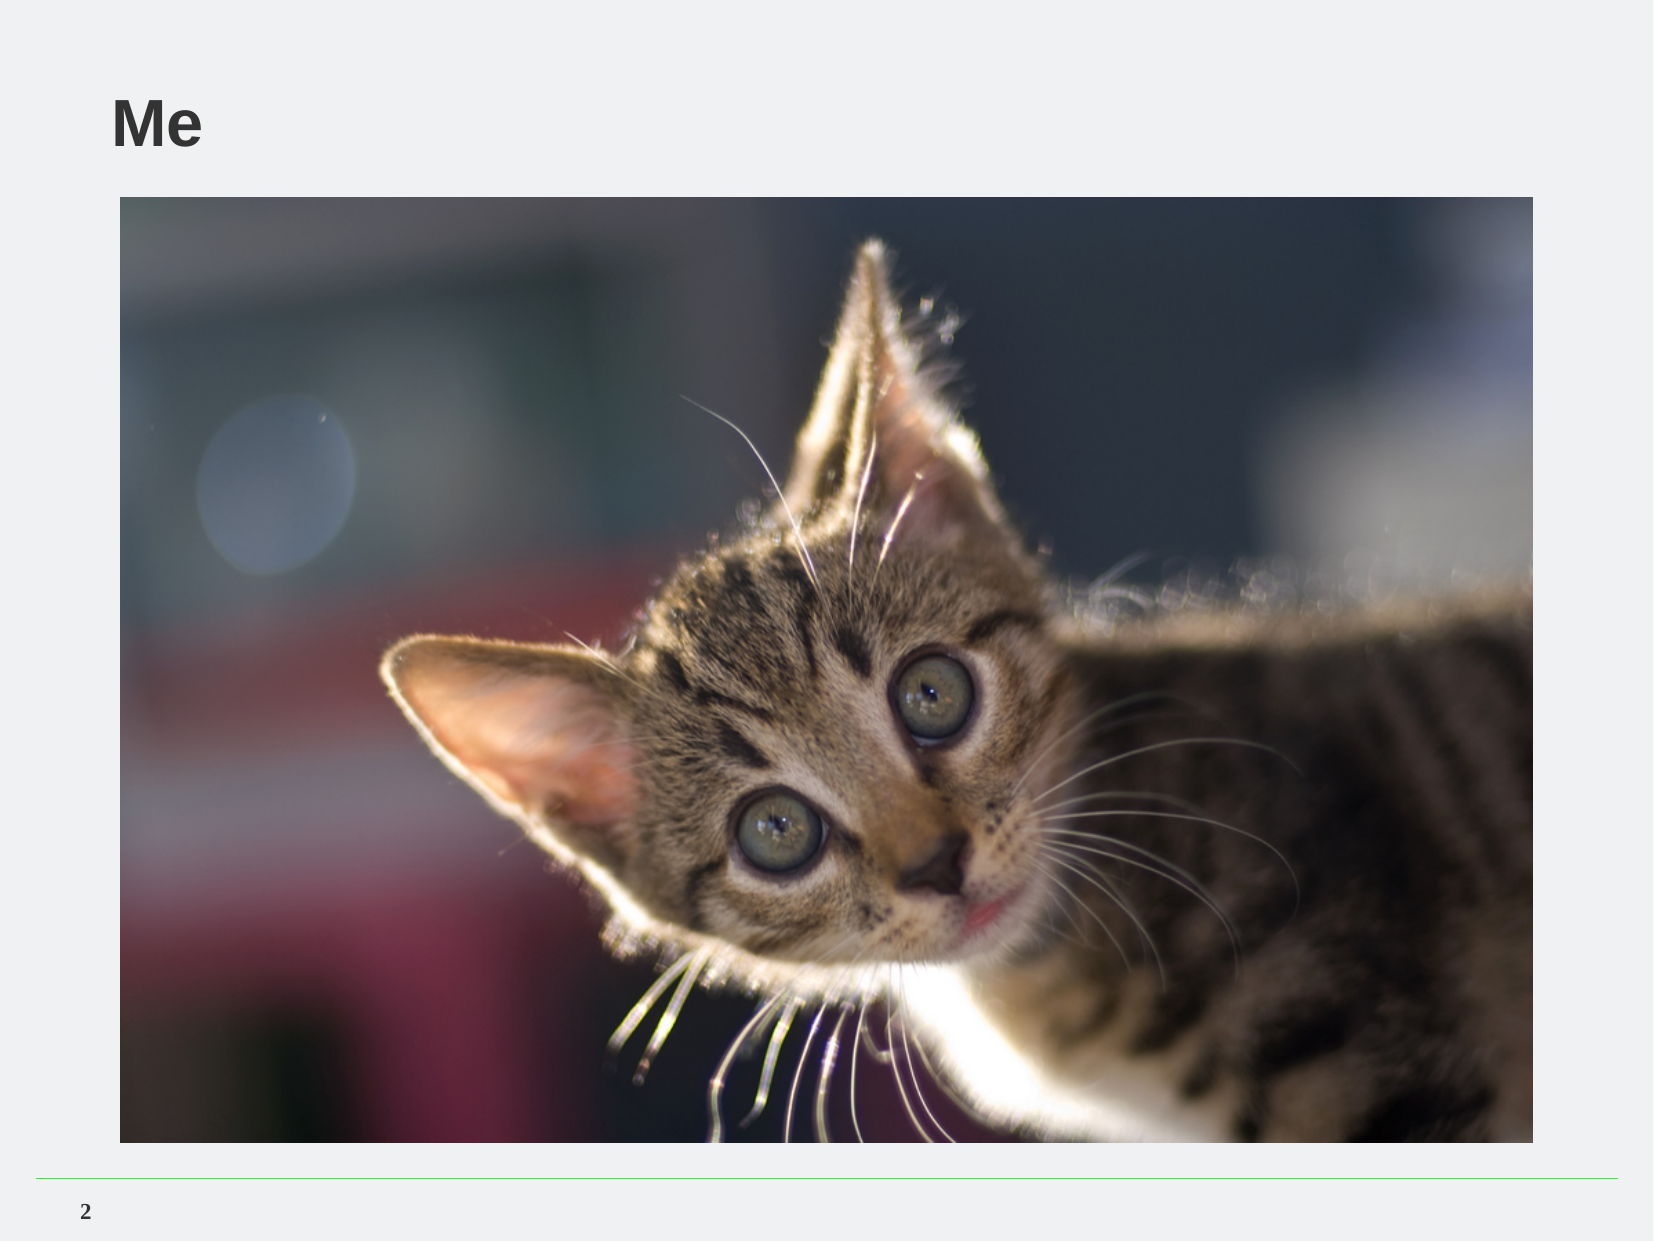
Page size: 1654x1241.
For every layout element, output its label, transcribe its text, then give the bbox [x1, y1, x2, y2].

picture [0, 0, 1654, 1241]
title Me [82, 49, 1571, 198]
